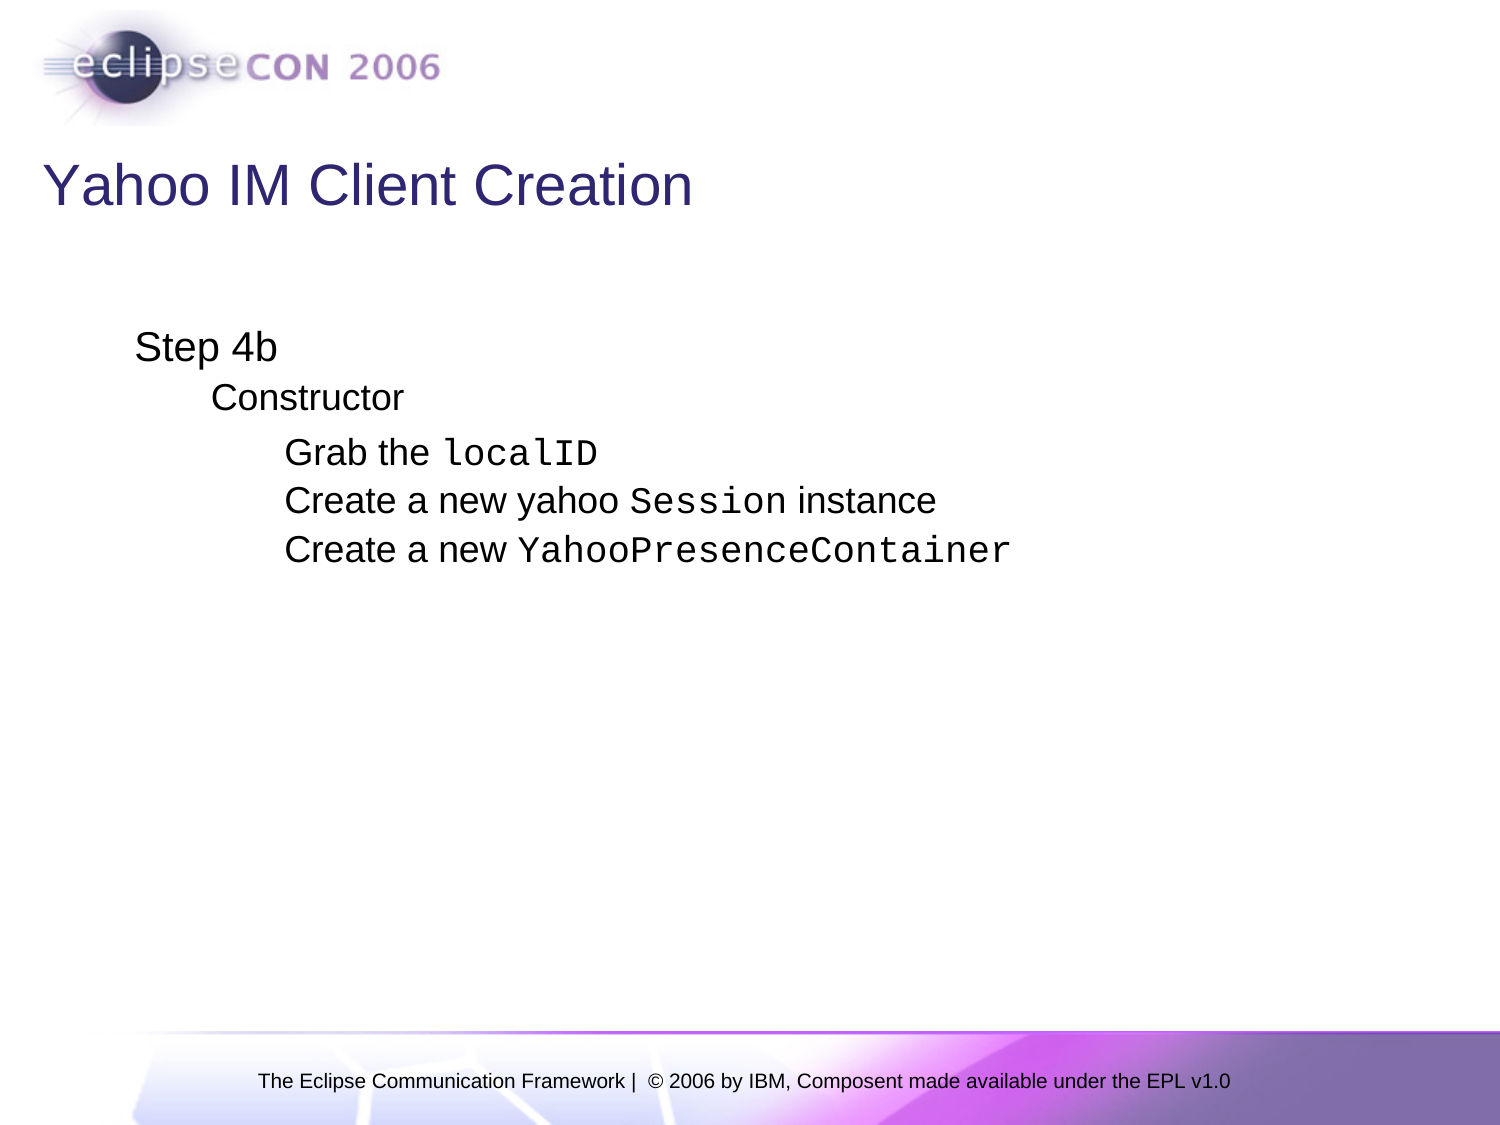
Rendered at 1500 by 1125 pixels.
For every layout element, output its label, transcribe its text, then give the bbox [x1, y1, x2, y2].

list Step 4b Constructor Grab the localID Create a new yahoo Session instance Create a new YahooPresenceContainer [119, 321, 1500, 1027]
picture [0, 1031, 1500, 1125]
picture [31, 10, 1040, 126]
title Yahoo IM Client Creation [27, 157, 1500, 248]
